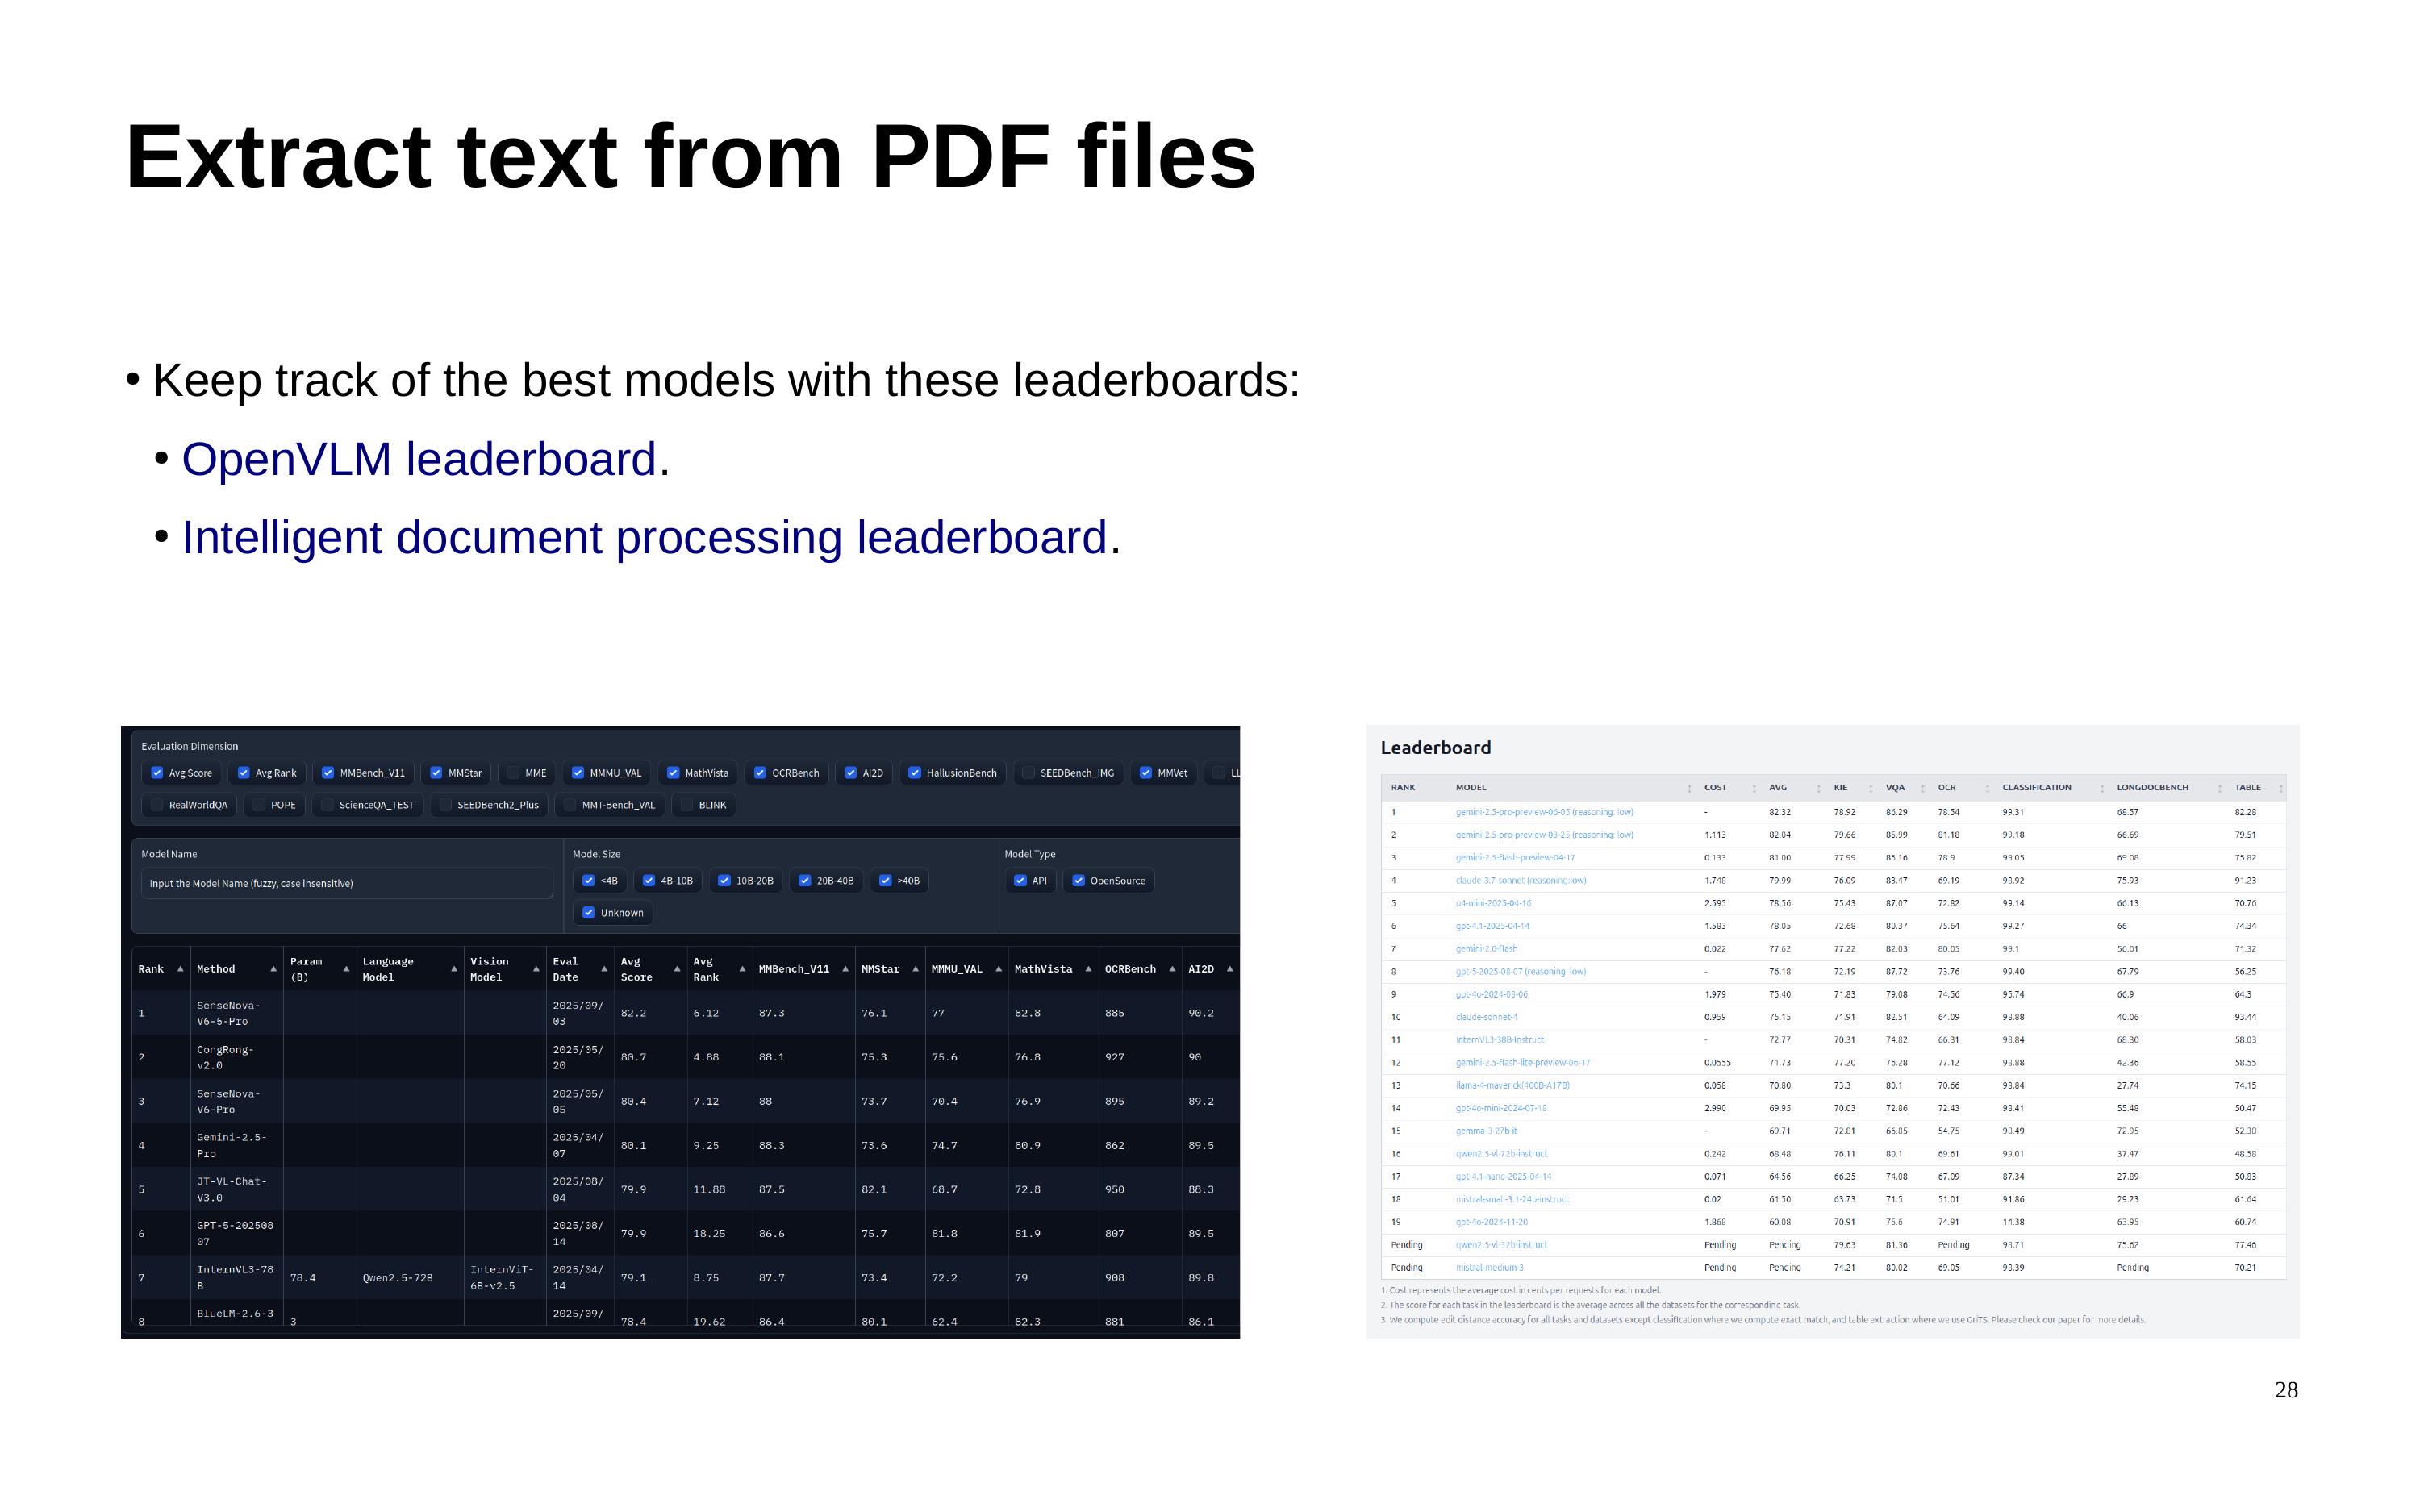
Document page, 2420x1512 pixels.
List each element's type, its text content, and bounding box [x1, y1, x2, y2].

picture [121, 726, 1241, 1339]
picture [1366, 725, 2300, 1339]
text_box Keep track of the best models with these leaderboards: OpenVLM leaderboard. Intelligent document processing leaderboard. [112, 322, 2118, 570]
text_box Extract text from PDF files [112, 61, 2173, 251]
